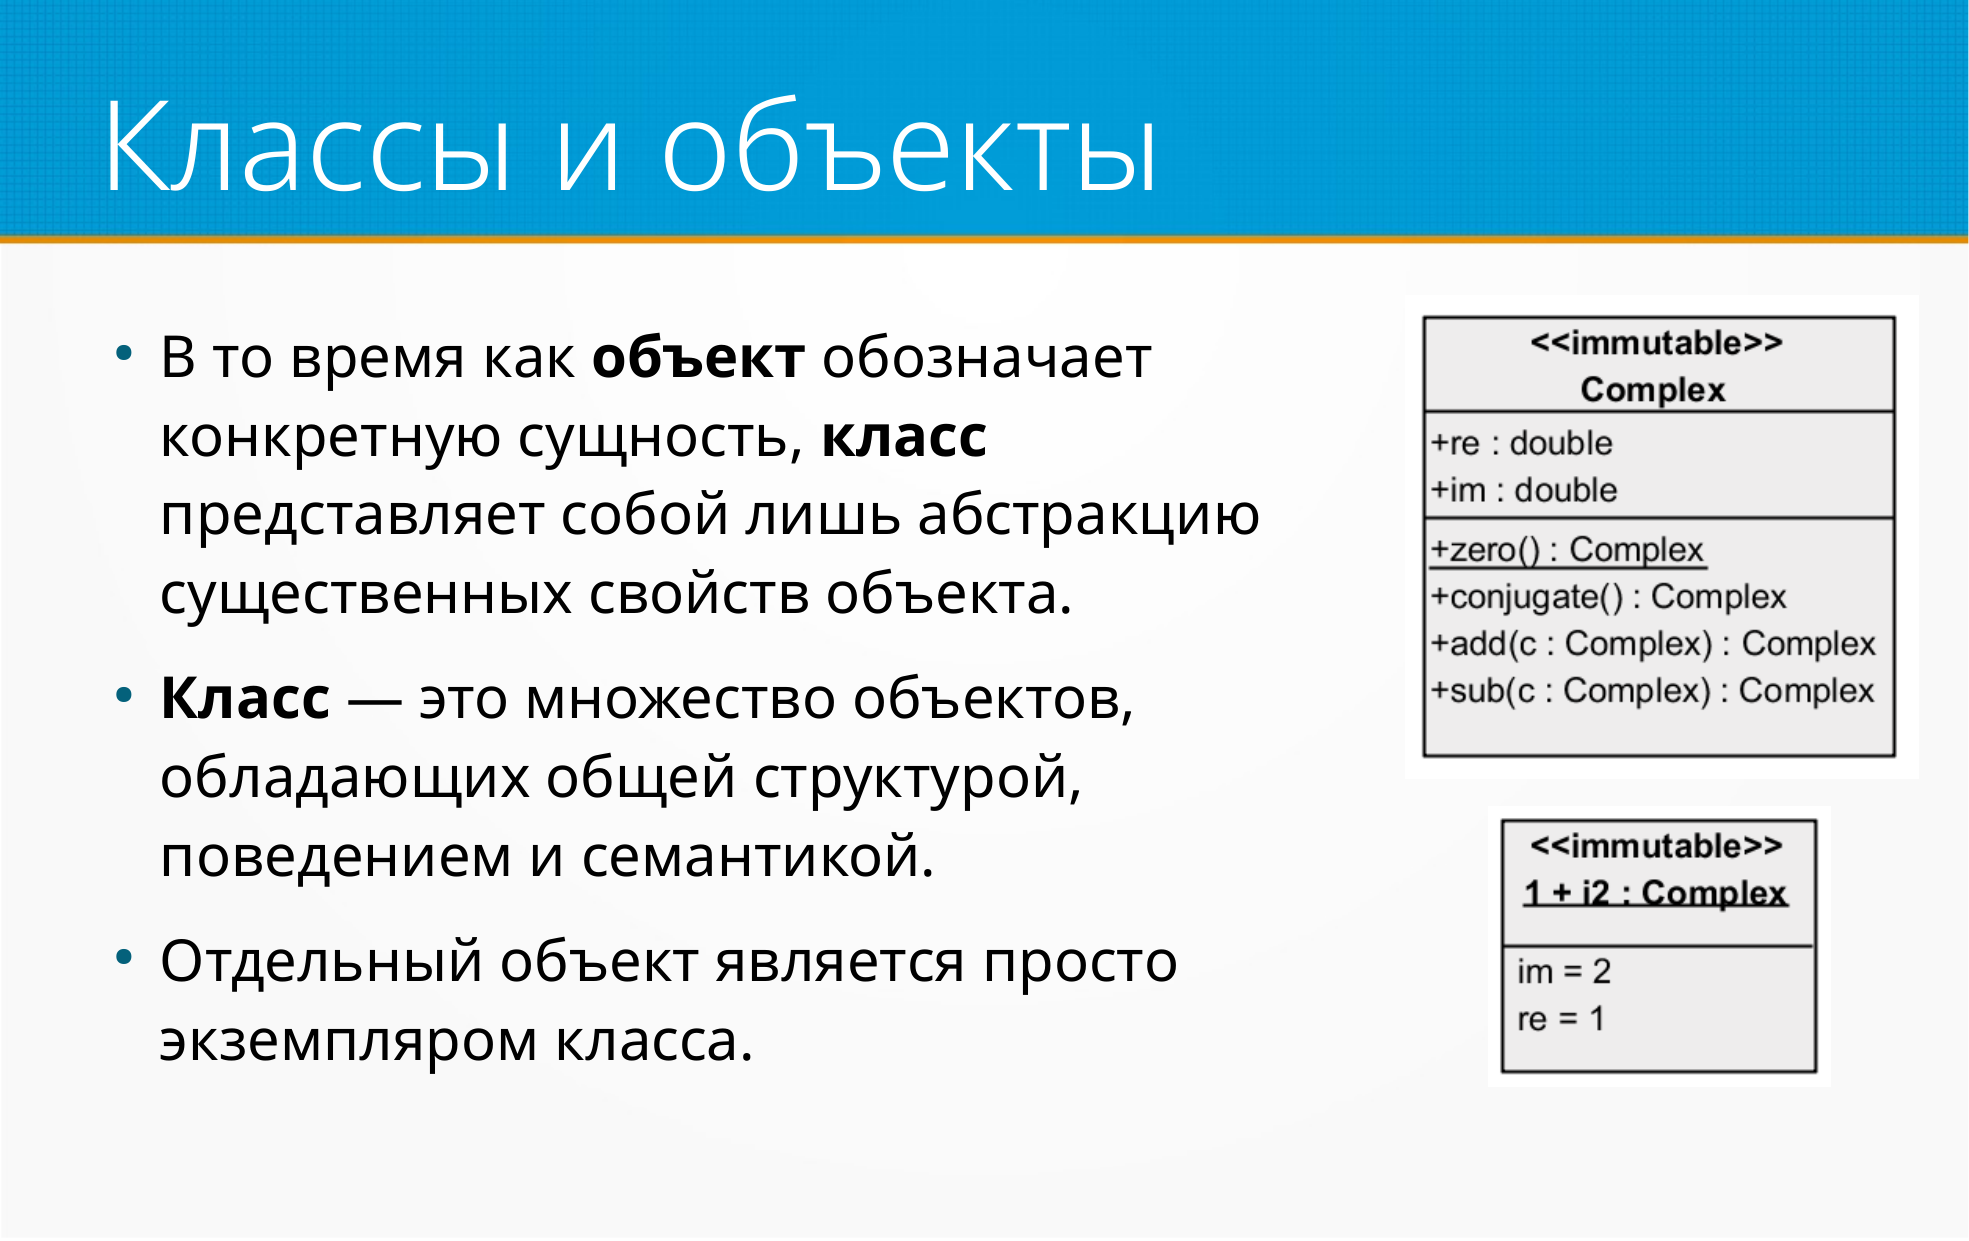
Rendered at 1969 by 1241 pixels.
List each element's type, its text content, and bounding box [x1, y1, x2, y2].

title Классы и объекты [98, 19, 1870, 227]
list В то время как объект обозначает конкретную сущность, класс представляет собой лишь абстракцию существенных свойств объекта. Класс — это множество объектов, обладающих общей структурой, поведением и семантикой. Отдельный объект является просто экземпляром класса. [98, 315, 1382, 1081]
picture [0, 233, 1969, 1241]
